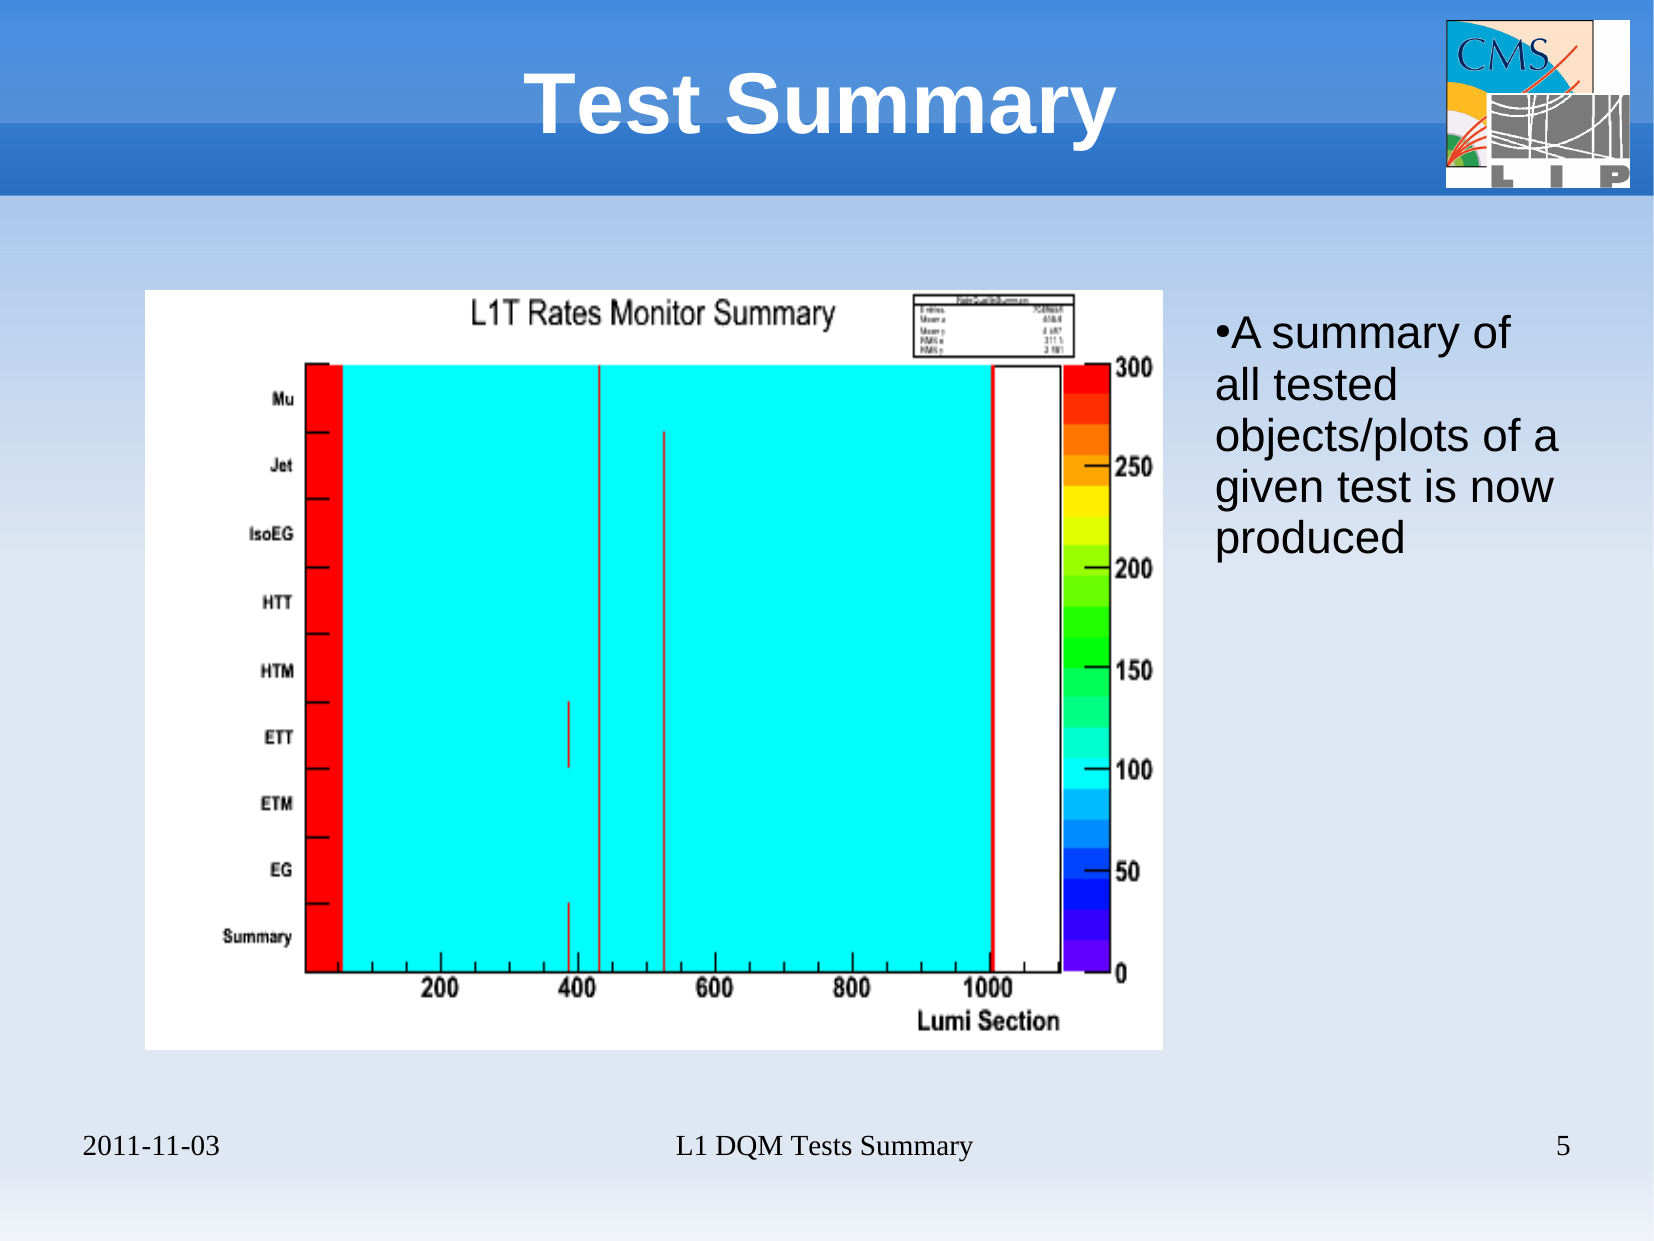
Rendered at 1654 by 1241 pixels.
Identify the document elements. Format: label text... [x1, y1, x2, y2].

text_box A summary of all tested objects/plots of a given test is now produced [1200, 300, 1576, 572]
picture [0, 0, 1654, 1241]
title Test Summary [76, 0, 1565, 208]
